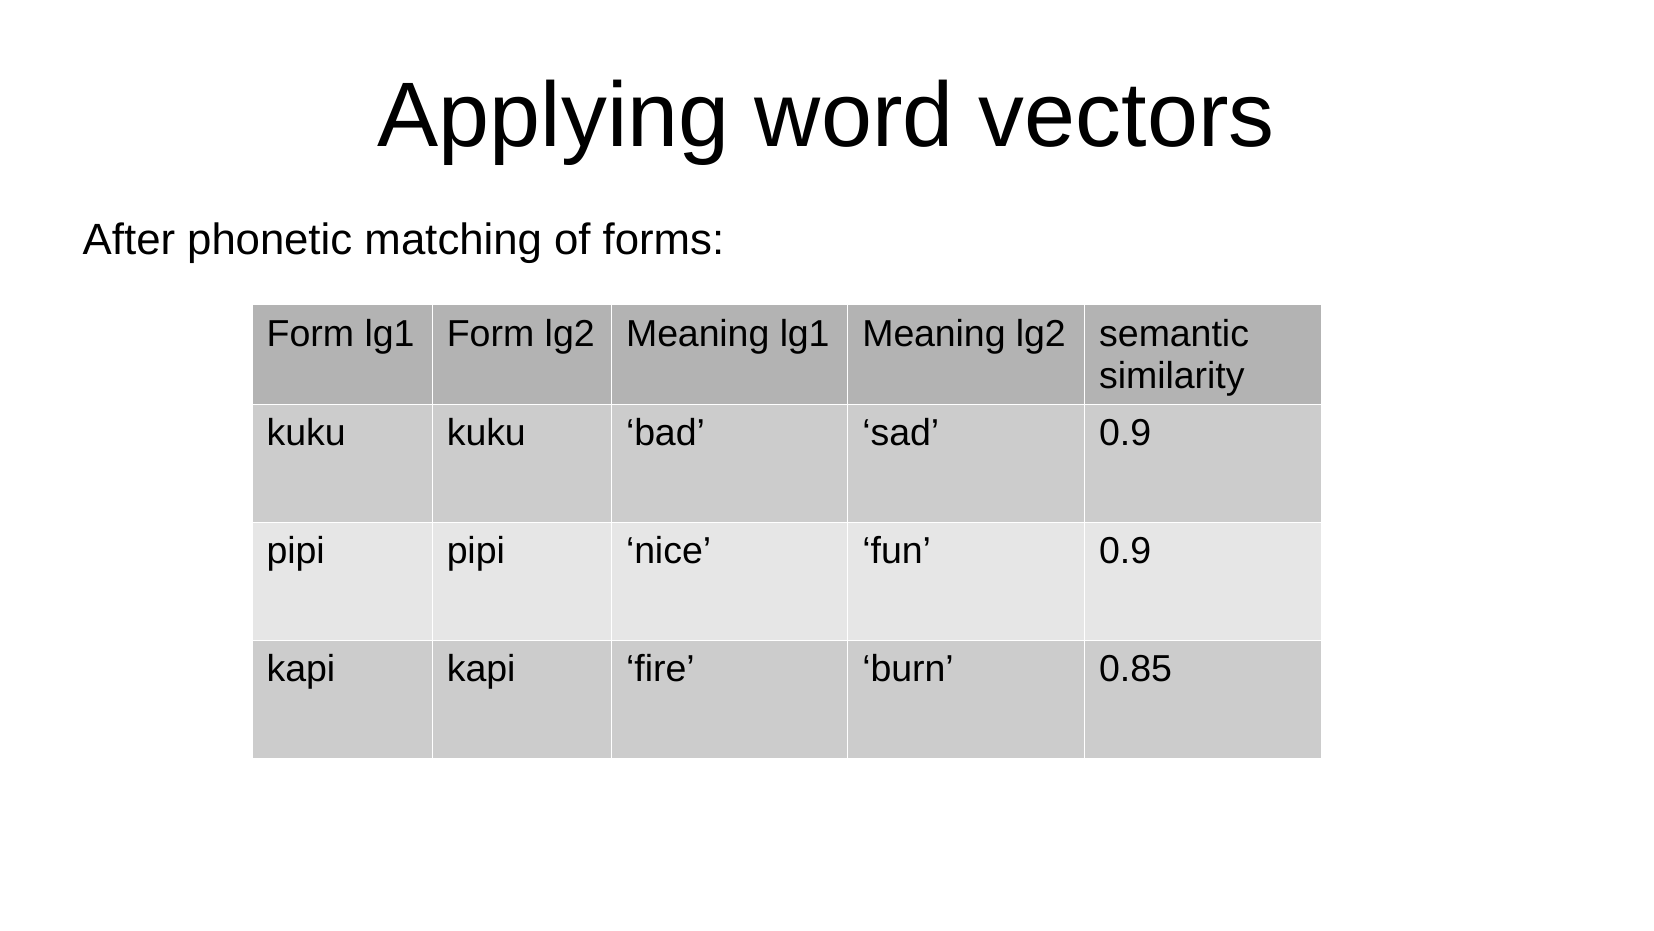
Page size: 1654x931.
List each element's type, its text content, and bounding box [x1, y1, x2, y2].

table_header Form lg2 [433, 305, 611, 404]
list After phonetic matching of forms: [82, 215, 1571, 755]
table_cell kapi [253, 641, 432, 758]
table_cell kuku [433, 405, 611, 522]
table_cell ‘nice’ [612, 523, 847, 640]
title Applying word vectors [82, 37, 1571, 193]
table_cell kuku [253, 405, 432, 522]
table_cell ‘fun’ [848, 523, 1084, 640]
table_cell kapi [433, 641, 611, 758]
table_cell ‘burn’ [848, 641, 1084, 758]
table_header semantic similarity [1085, 305, 1321, 404]
table_header Form lg1 [253, 305, 432, 404]
table_cell 0.9 [1085, 405, 1321, 522]
table_header Meaning lg1 [612, 305, 847, 404]
table_cell ‘bad’ [612, 405, 847, 522]
table_cell ‘sad’ [848, 405, 1084, 522]
table_header Meaning lg2 [848, 305, 1084, 404]
table_cell 0.85 [1085, 641, 1321, 758]
table_cell pipi [433, 523, 611, 640]
table_cell 0.9 [1085, 523, 1321, 640]
table_cell pipi [253, 523, 432, 640]
table_cell ‘fire’ [612, 641, 847, 758]
